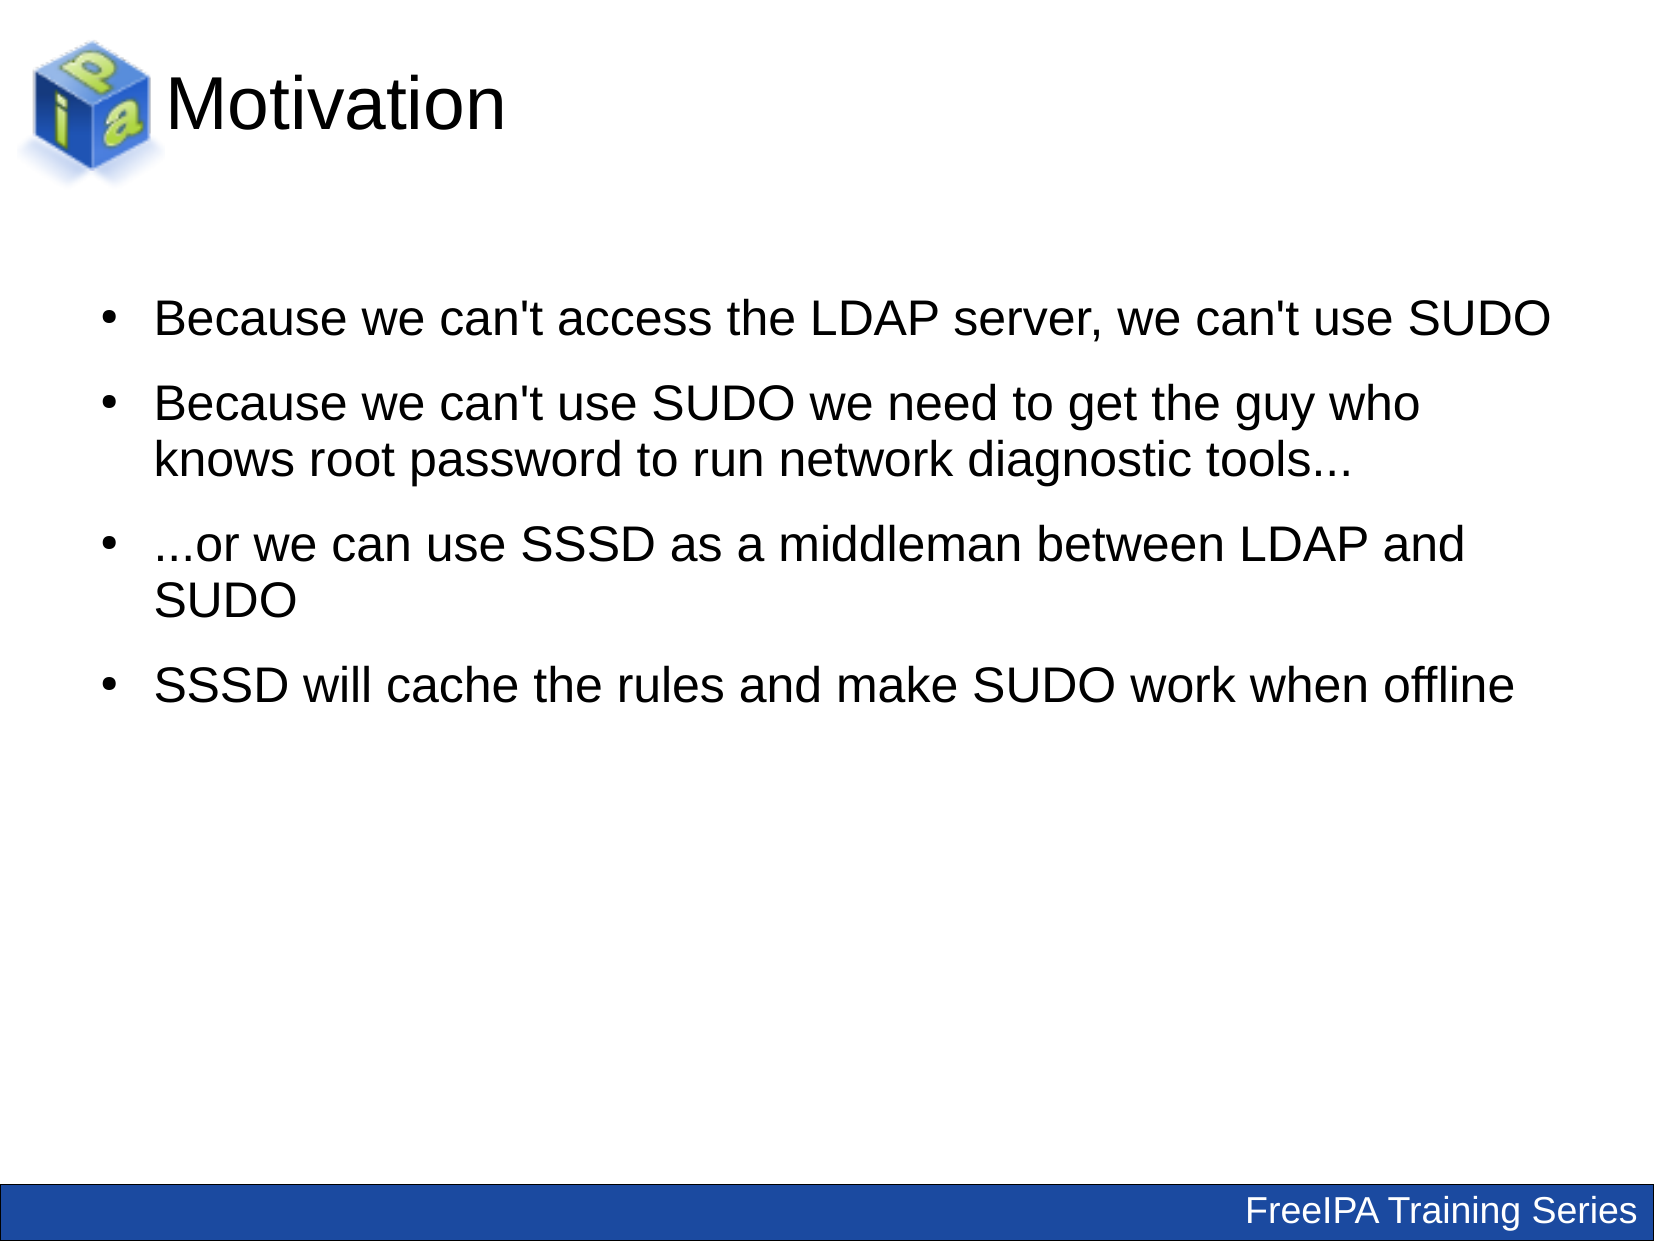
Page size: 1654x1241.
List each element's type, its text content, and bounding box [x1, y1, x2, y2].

list Because we can't access the LDAP server, we can't use SUDO Because we can't use SUDO we need to get the guy who knows root password to run network diagnostic tools... ...or we can use SSSD as a middleman between LDAP and SUDO SSSD will cache the rules and make SUDO work when offline [82, 290, 1571, 1109]
picture [17, 34, 165, 193]
title Motivation [165, 0, 1654, 208]
